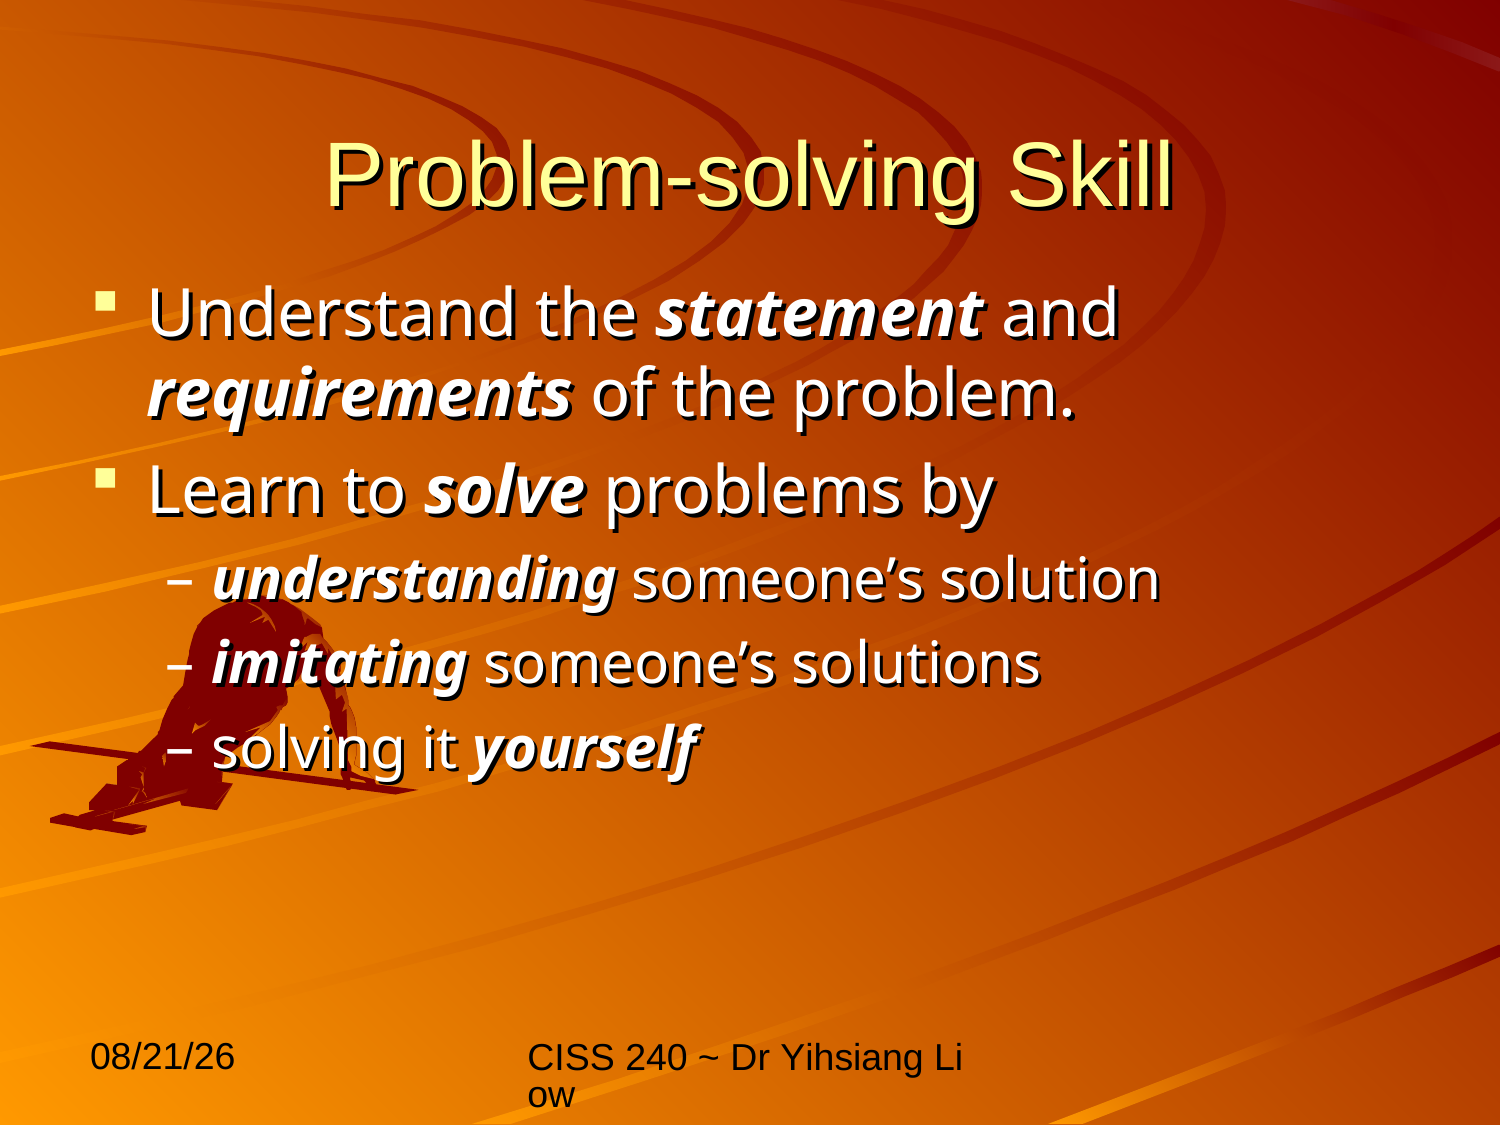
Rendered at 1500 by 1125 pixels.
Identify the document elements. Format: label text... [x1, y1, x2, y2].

title Problem-solving Skill [75, 25, 1426, 233]
list Understand the statement and requirements of the problem. Learn to solve problems by understanding someone’s solution imitating someone’s solutions solving it yourself [75, 262, 1426, 1006]
